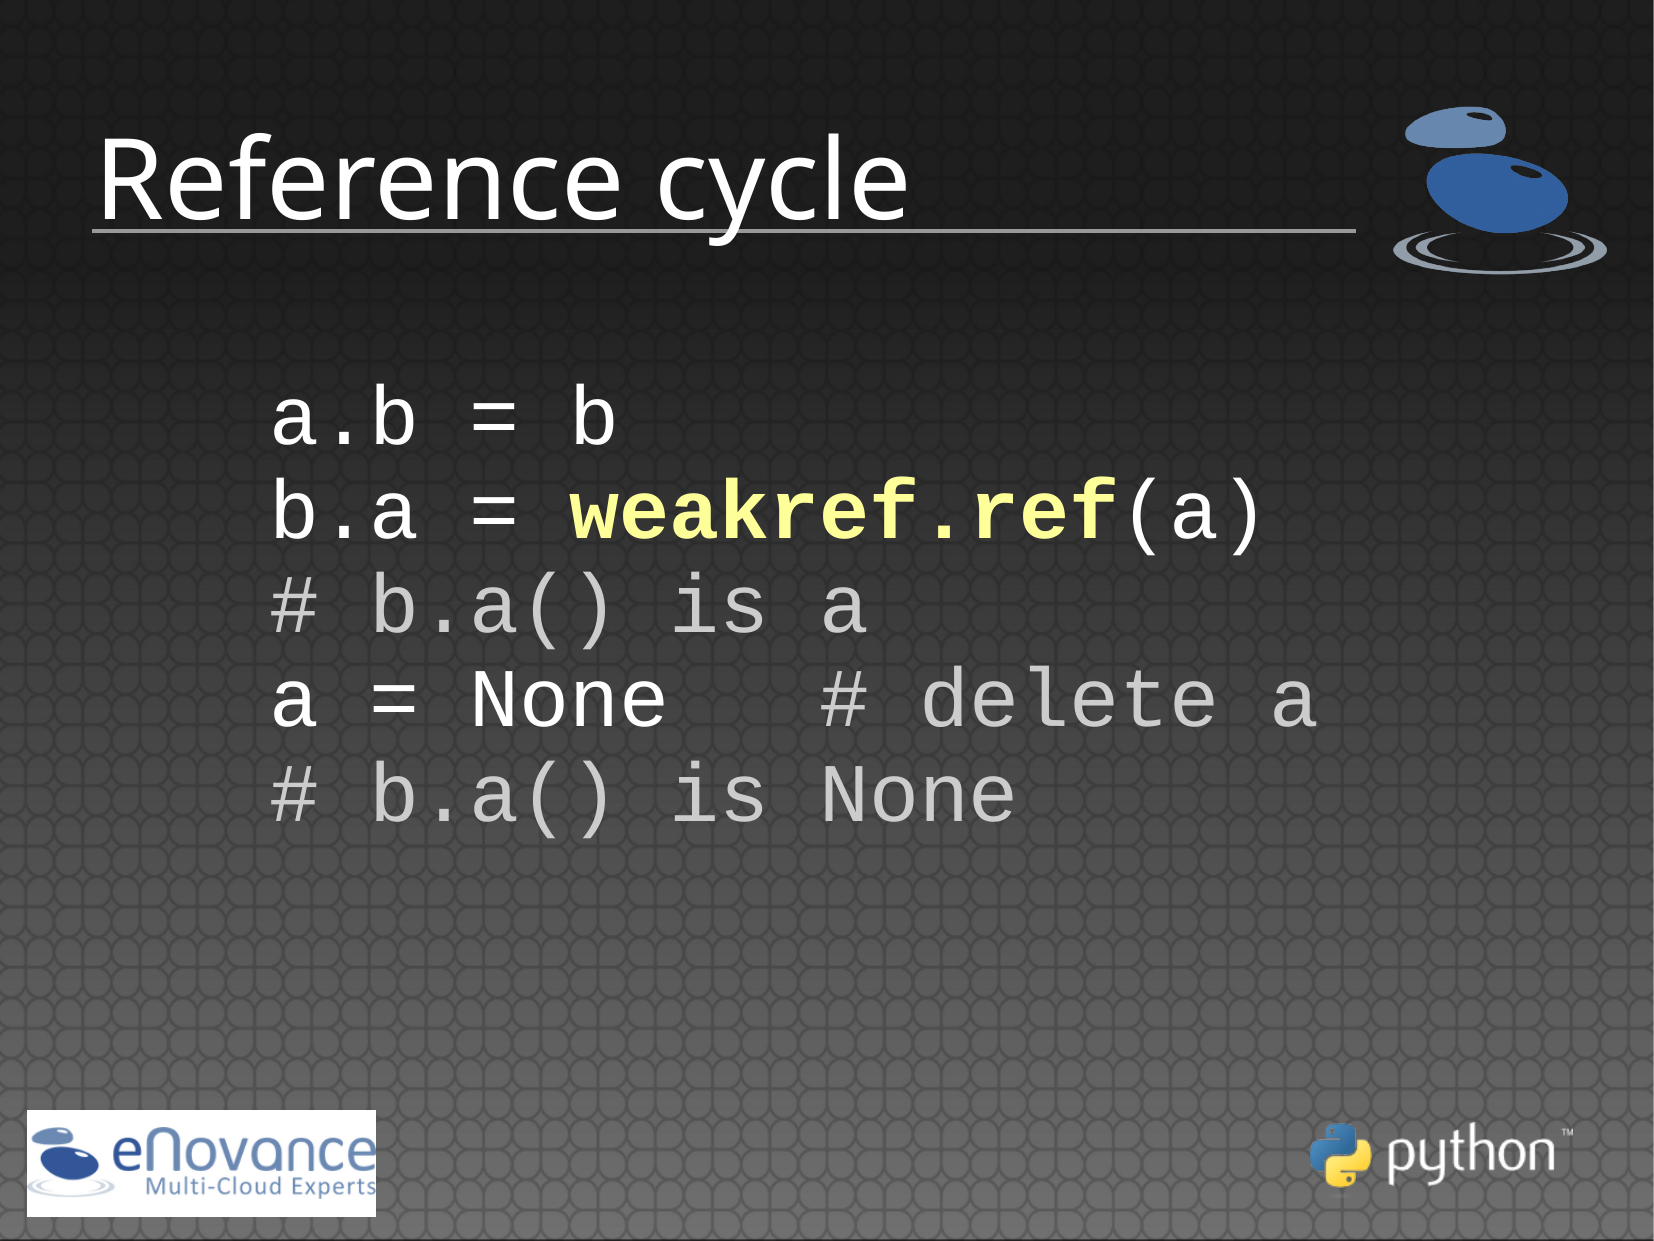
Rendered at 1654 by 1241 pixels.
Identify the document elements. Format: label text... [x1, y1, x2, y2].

picture [0, 0, 1654, 1241]
list a.b = b b.a = weakref.ref(a) # b.a() is a a = None # delete a # b.a() is None [269, 374, 1512, 934]
title Reference cycle [94, 100, 1426, 251]
